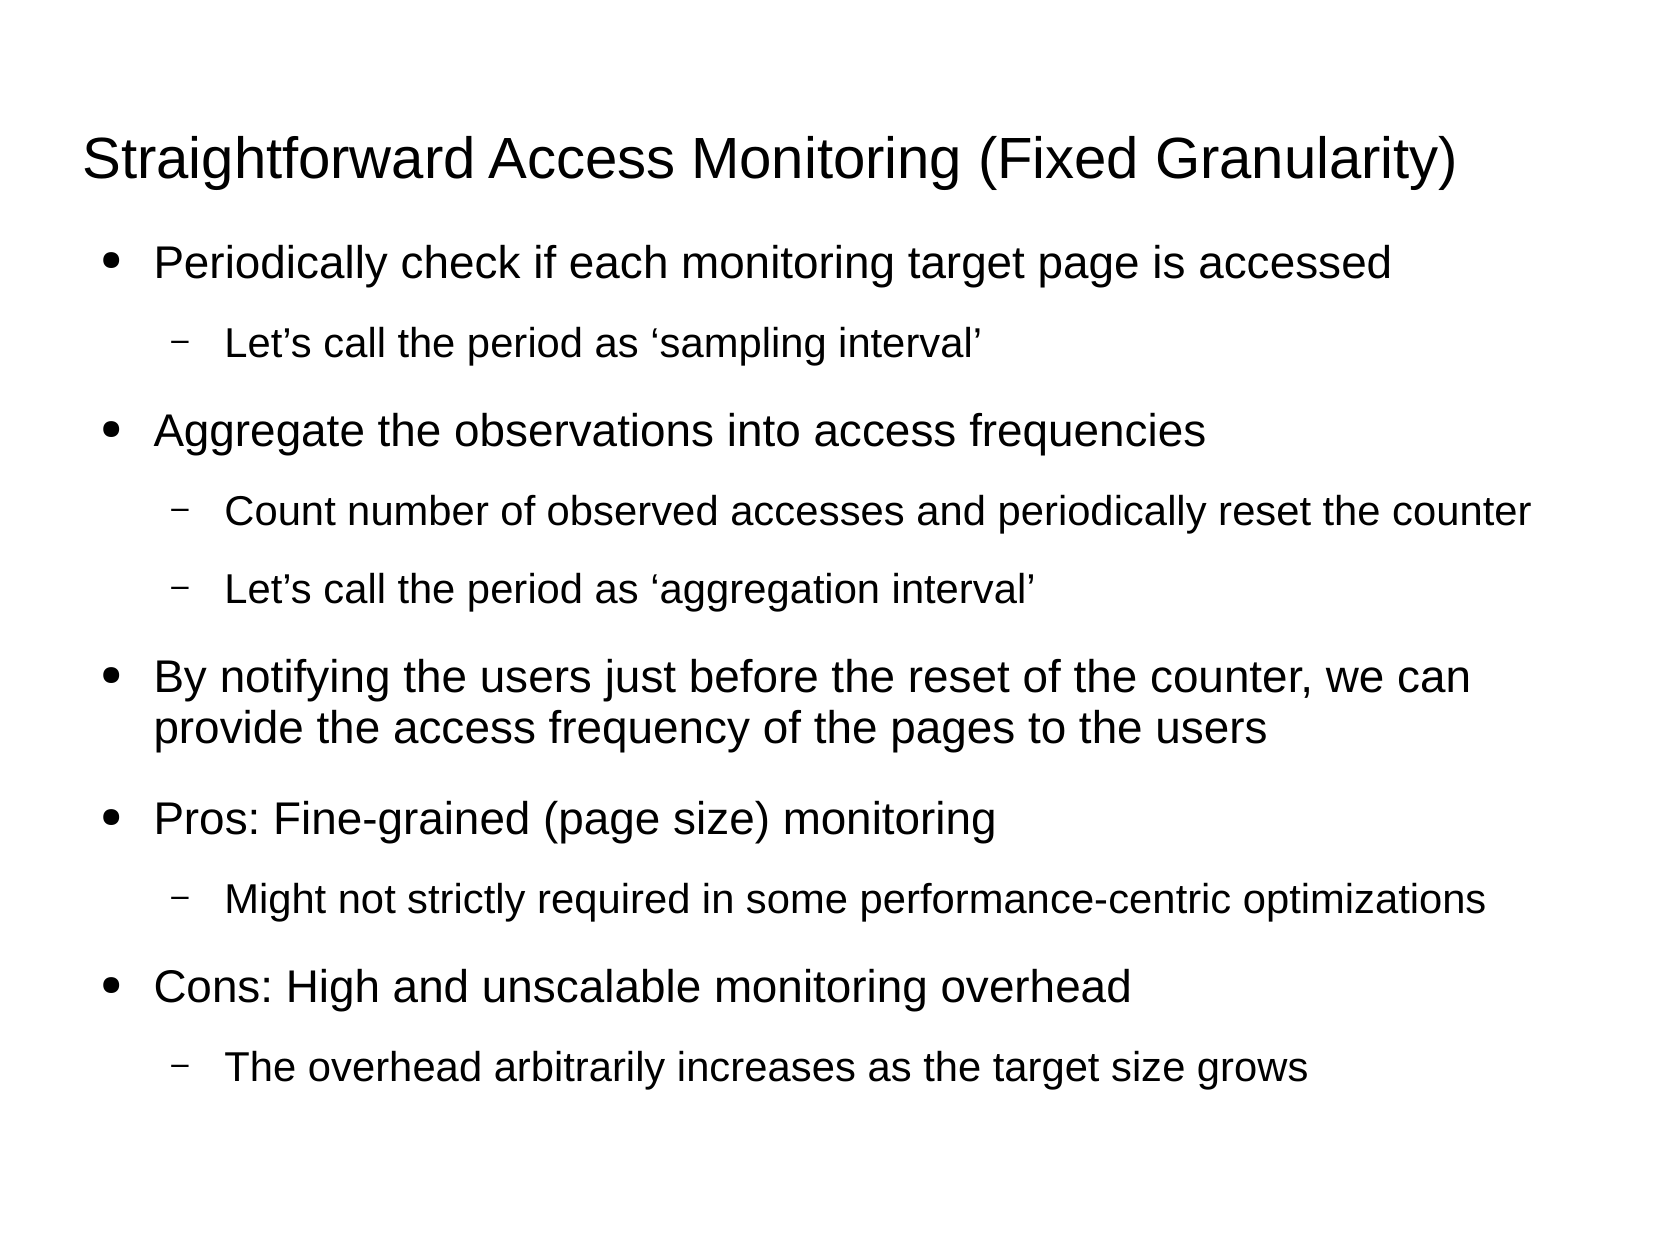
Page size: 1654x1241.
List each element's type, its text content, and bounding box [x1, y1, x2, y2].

title Straightforward Access Monitoring (Fixed Granularity) [82, 108, 1571, 210]
list Periodically check if each monitoring target page is accessed Let’s call the period as ‘sampling interval’ Aggregate the observations into access frequencies Count number of observed accesses and periodically reset the counter Let’s call the period as ‘aggregation interval’ By notifying the users just before the reset of the counter, we can provide the access frequency of the pages to the users Pros: Fine-grained (page size) monitoring Might not strictly required in some performance-centric optimizations Cons: High and unscalable monitoring overhead The overhead arbitrarily increases as the target size grows [82, 236, 1571, 1111]
